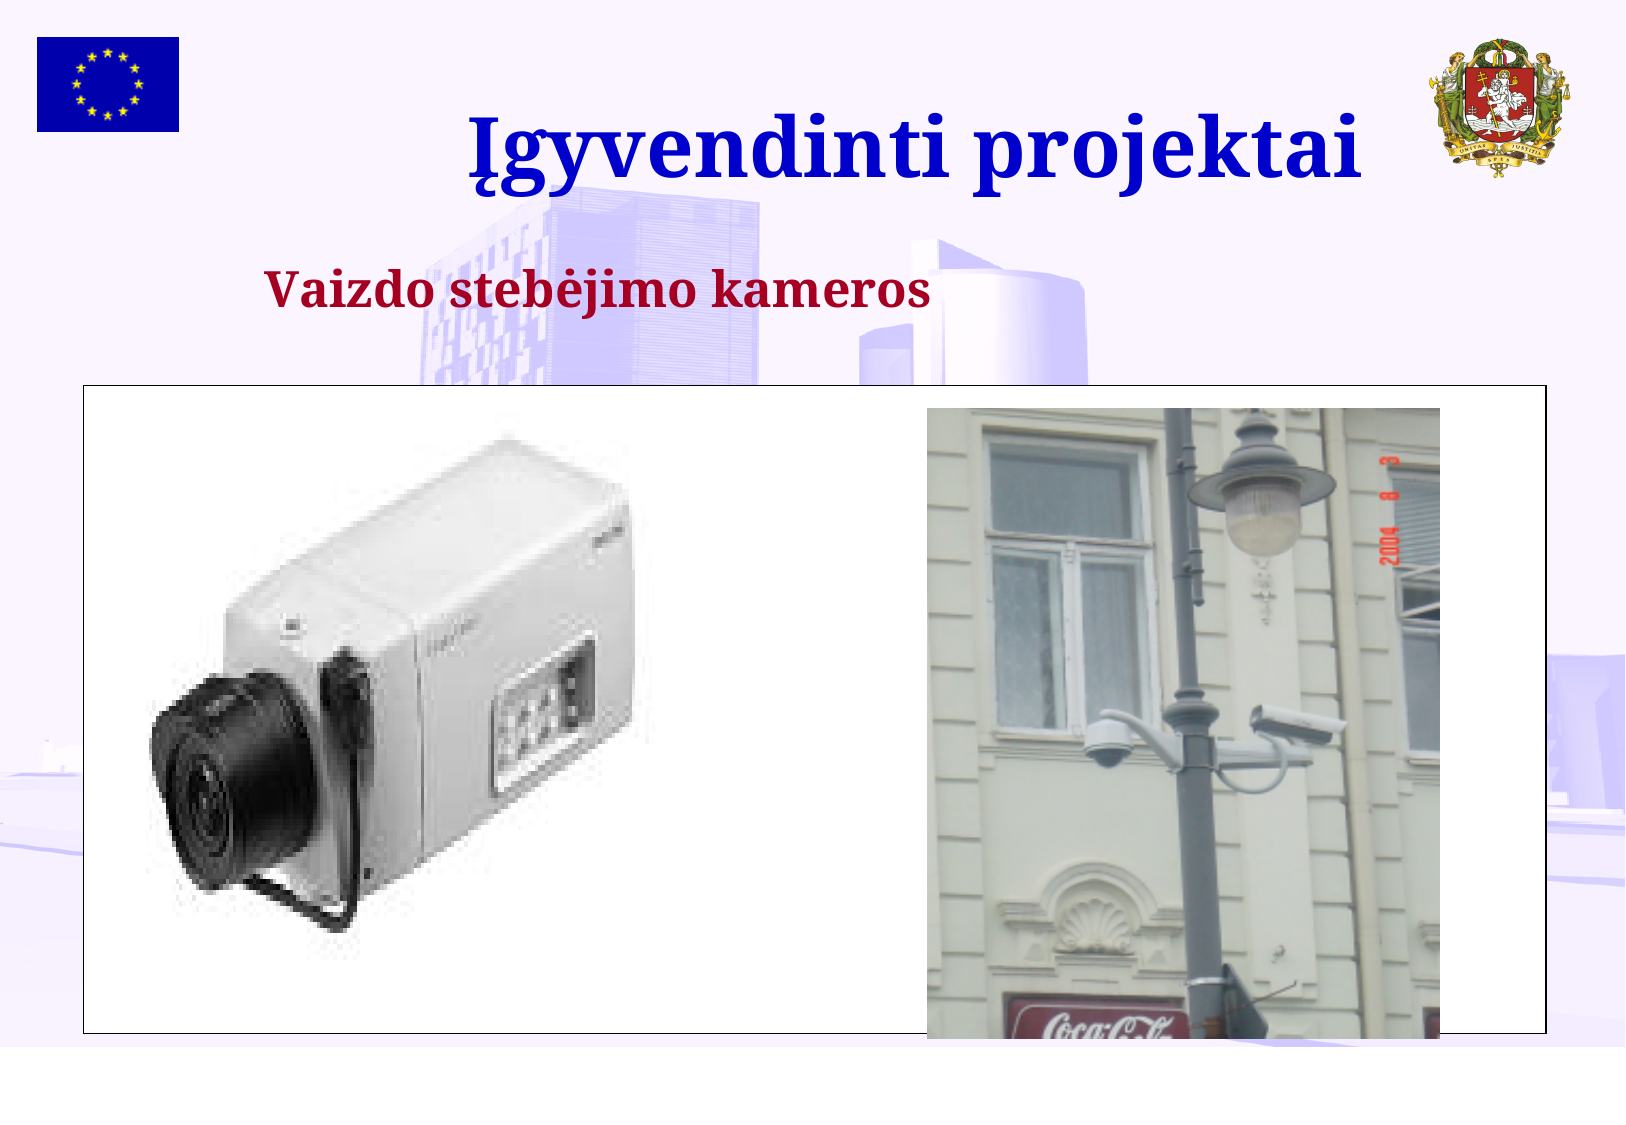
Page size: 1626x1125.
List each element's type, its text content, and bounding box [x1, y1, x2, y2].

picture [0, 0, 1626, 1047]
text_box Įgyvendinti projektai [305, 80, 1452, 210]
text_box Vaizdo stebėjimo kameros [249, 246, 1146, 399]
list [83, 385, 1546, 1034]
